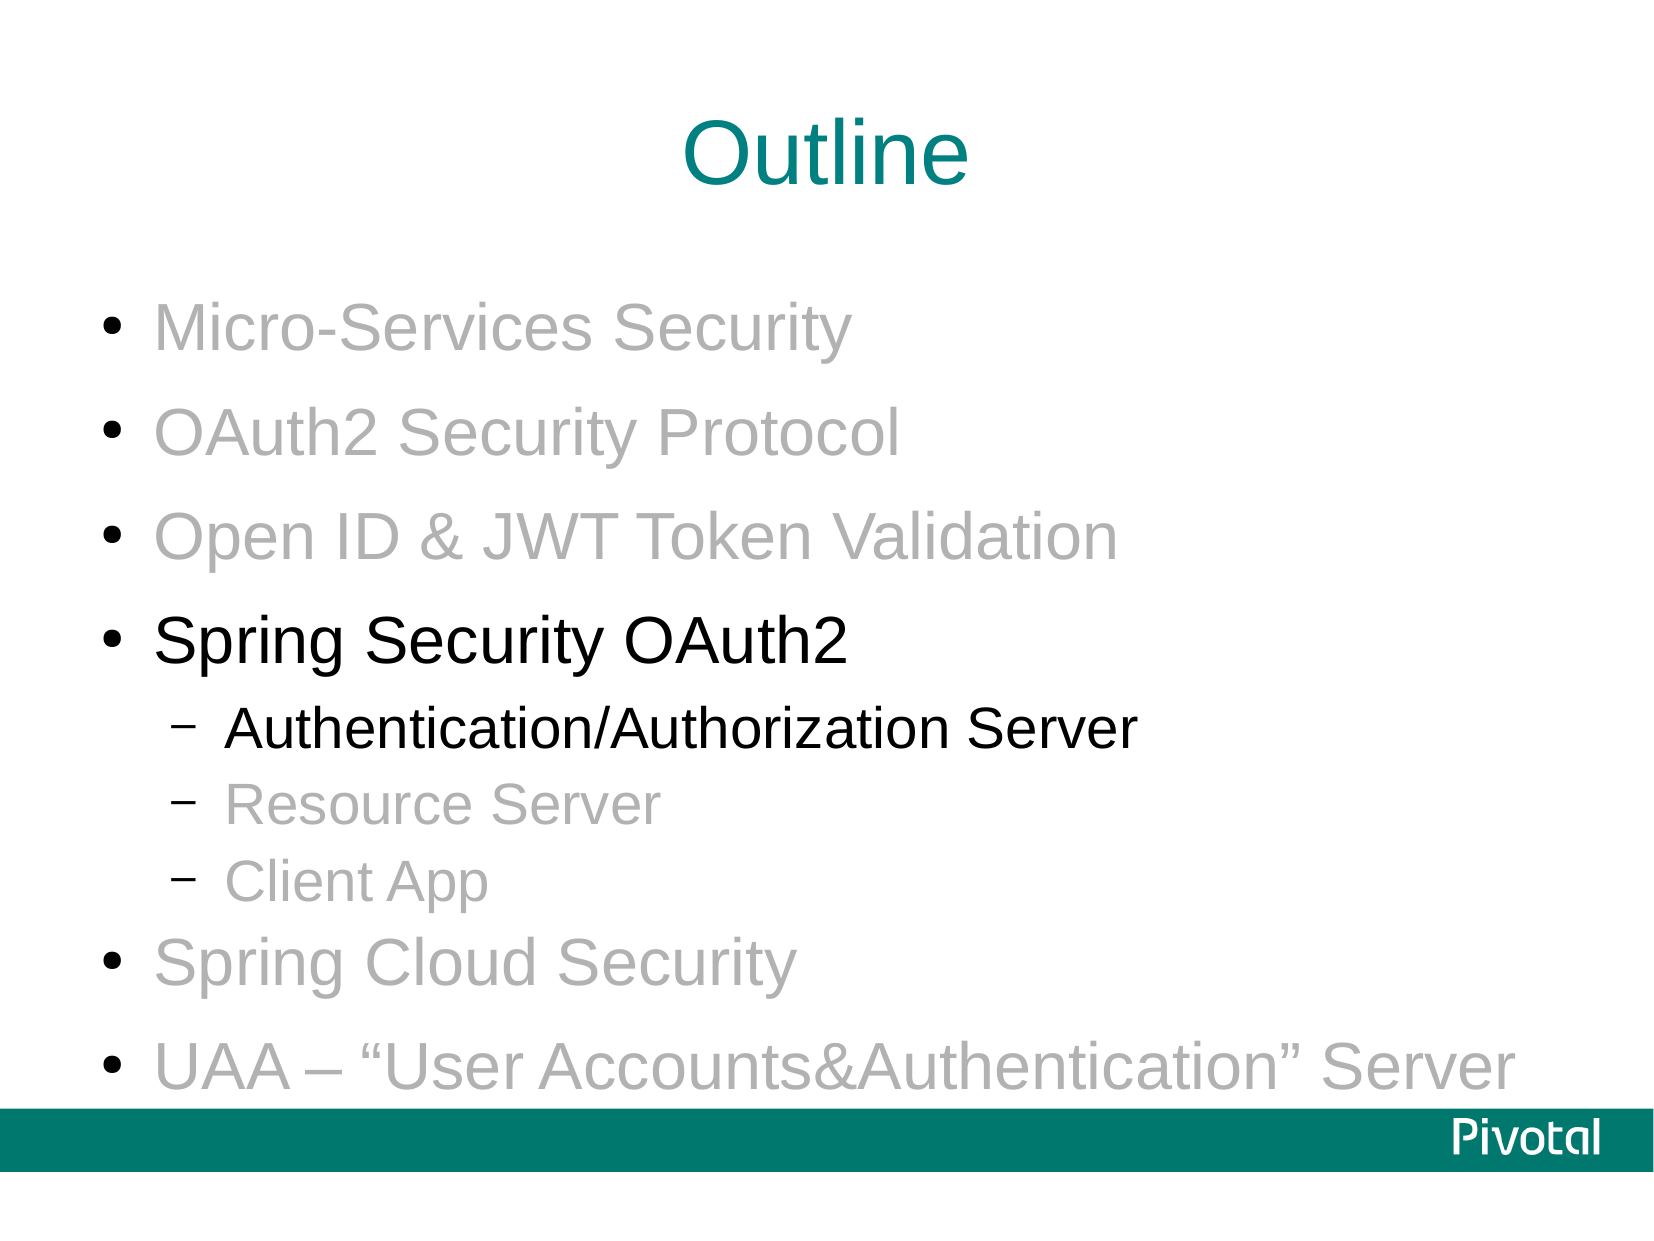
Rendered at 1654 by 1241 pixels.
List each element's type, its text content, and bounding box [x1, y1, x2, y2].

picture [1452, 1115, 1601, 1158]
list Micro-Services Security OAuth2 Security Protocol Open ID & JWT Token Validation Spring Security OAuth2 Authentication/Authorization Server Resource Server Client App Spring Cloud Security UAA – “User Accounts&Authentication” Server [82, 290, 1571, 1109]
title Outline [82, 49, 1571, 257]
